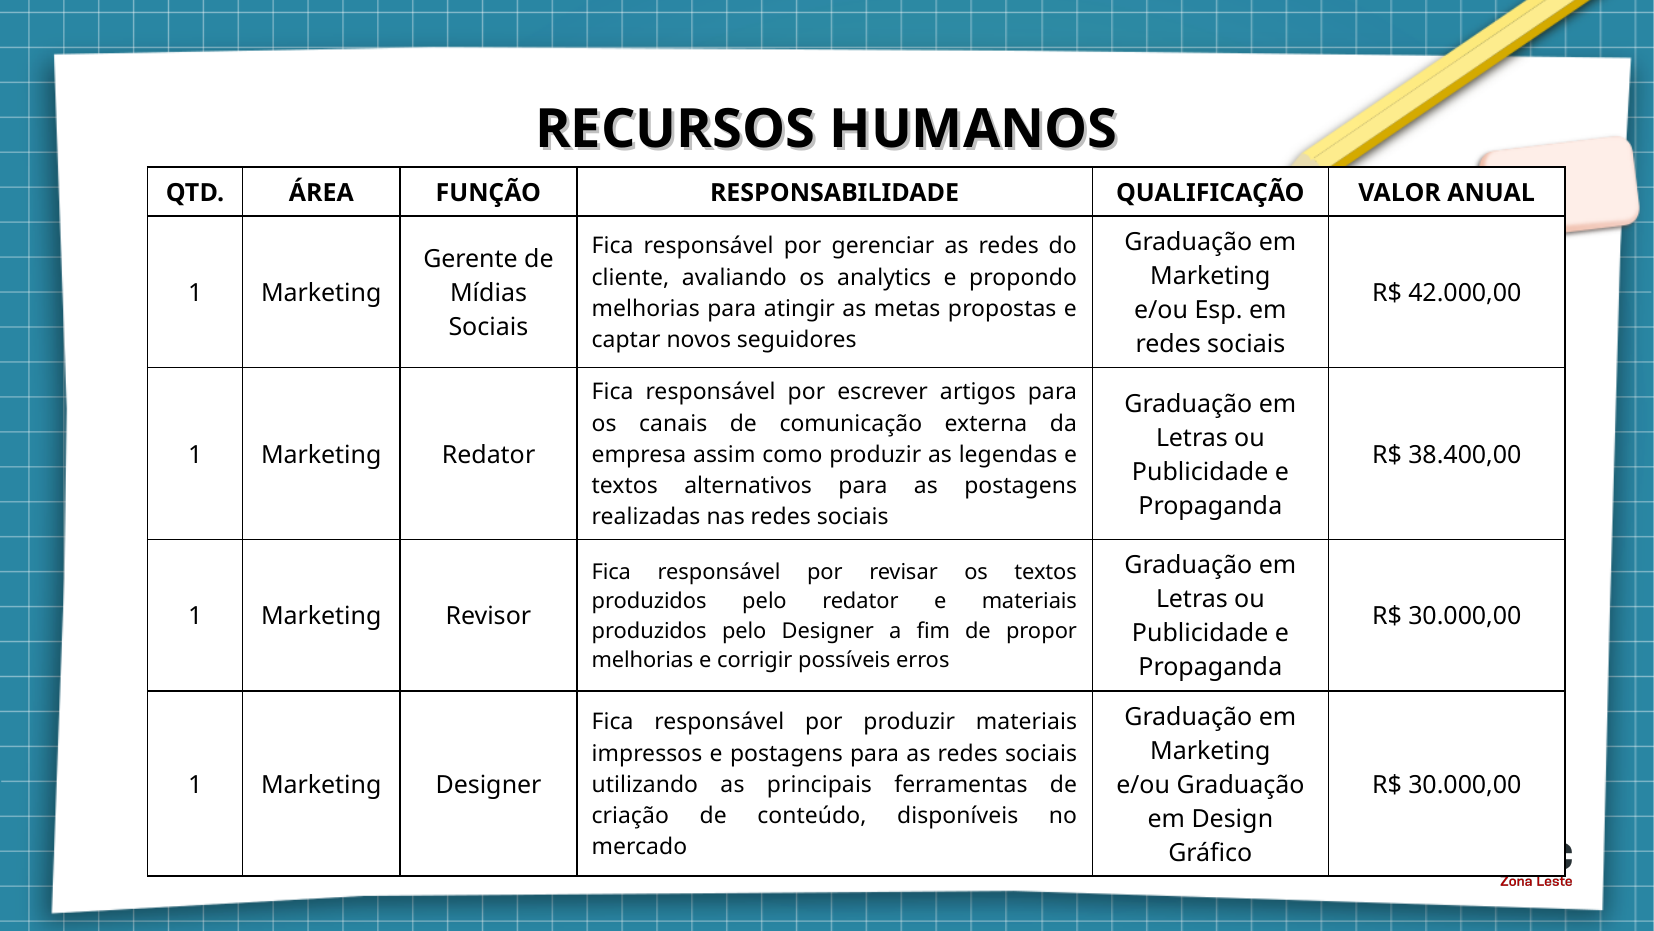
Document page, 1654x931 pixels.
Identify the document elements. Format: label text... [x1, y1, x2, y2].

table_cell Graduação em Marketing e/ou Graduação em Design Gráfico [1093, 692, 1328, 875]
table_header QTD. [148, 168, 242, 215]
table_cell Graduação em Marketing e/ou Esp. em redes sociais [1093, 217, 1328, 367]
table_cell R$ 38.400,00 [1329, 368, 1564, 539]
table_cell Fica responsável por produzir materiais impressos e postagens para as redes sociais utilizando as principais ferramentas de criação de conteúdo, disponíveis no mercado [578, 692, 1092, 875]
table_cell Marketing [243, 368, 399, 539]
table_cell Fica responsável por escrever artigos para os canais de comunicação externa da empresa assim como produzir as legendas e textos alternativos para as postagens realizadas nas redes sociais [578, 368, 1092, 539]
table_cell Graduação em Letras ou Publicidade e Propaganda [1093, 540, 1328, 690]
table_cell Marketing [243, 540, 399, 690]
table_cell Gerente de Mídias Sociais [401, 217, 576, 367]
table_cell Redator [401, 368, 576, 539]
title RECURSOS HUMANOS [82, 48, 1571, 205]
table_header QUALIFICAÇÃO [1093, 168, 1328, 215]
table_cell Designer [401, 692, 576, 875]
table_cell Fica responsável por gerenciar as redes do cliente, avaliando os analytics e propondo melhorias para atingir as metas propostas e captar novos seguidores [578, 217, 1092, 367]
table_cell Graduação em Letras ou Publicidade e Propaganda [1093, 368, 1328, 539]
table_header FUNÇÃO [401, 168, 576, 215]
table_cell Marketing [243, 217, 399, 367]
table_header ÁREA [243, 168, 399, 215]
table_cell R$ 30.000,00 [1329, 540, 1564, 690]
table_cell R$ 30.000,00 [1329, 692, 1564, 875]
table_cell Fica responsável por revisar os textos produzidos pelo redator e materiais produzidos pelo Designer a fim de propor melhorias e corrigir possíveis erros [578, 540, 1092, 690]
table_cell 1 [148, 692, 242, 875]
table_cell Revisor [401, 540, 576, 690]
table_header VALOR ANUAL [1329, 168, 1564, 215]
table_cell 1 [148, 368, 242, 539]
table_cell Marketing [243, 692, 399, 875]
table_cell 1 [148, 217, 242, 367]
table_cell R$ 42.000,00 [1329, 217, 1564, 367]
picture [0, 0, 1654, 931]
table_cell 1 [148, 540, 242, 690]
table_header RESPONSABILIDADE [578, 168, 1092, 215]
